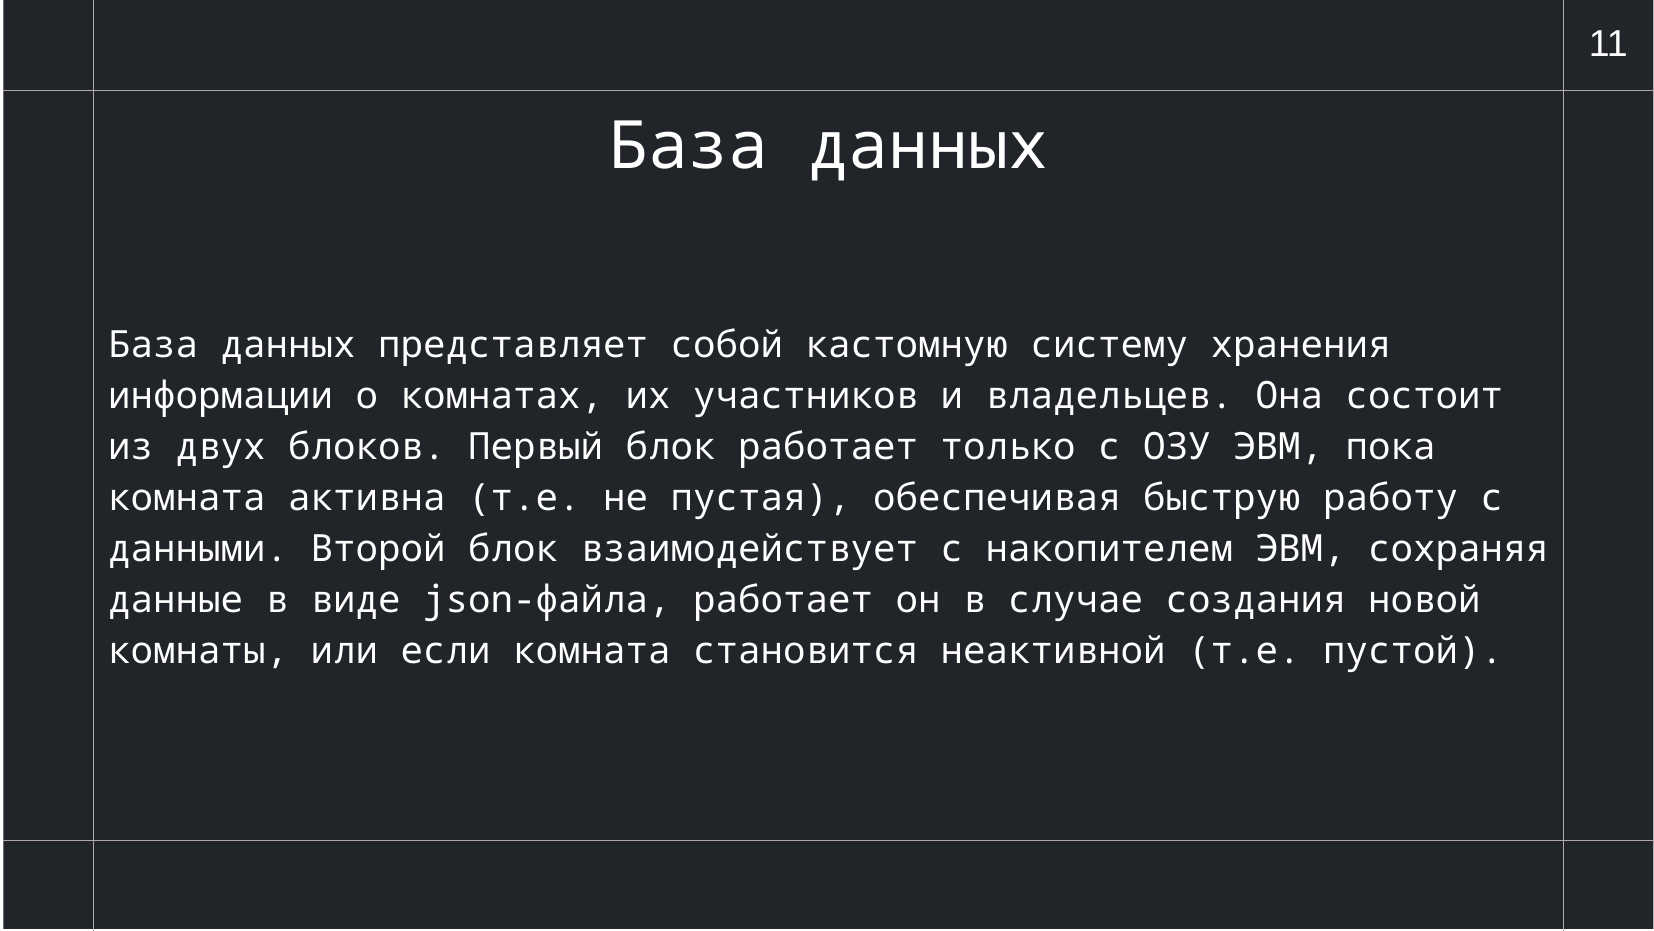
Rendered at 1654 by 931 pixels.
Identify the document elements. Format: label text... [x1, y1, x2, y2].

text_box База данных [93, 90, 1564, 183]
text_box <номер> [1517, 15, 1654, 86]
text_box База данных представляет собой кастомную систему хранения информации о комнатах, их участников и владельцев. Она состоит из двух блоков. Первый блок работает только с ОЗУ ЭВМ, пока комната активна (т.е. не пустая), обеспечивая быструю работу с данными. Второй блок взаимодействует с накопителем ЭВМ, сохраняя данные в виде json-файла, работает он в случае создания новой комнаты, или если комната становится неактивной (т.е. пустой). [93, 309, 1564, 630]
